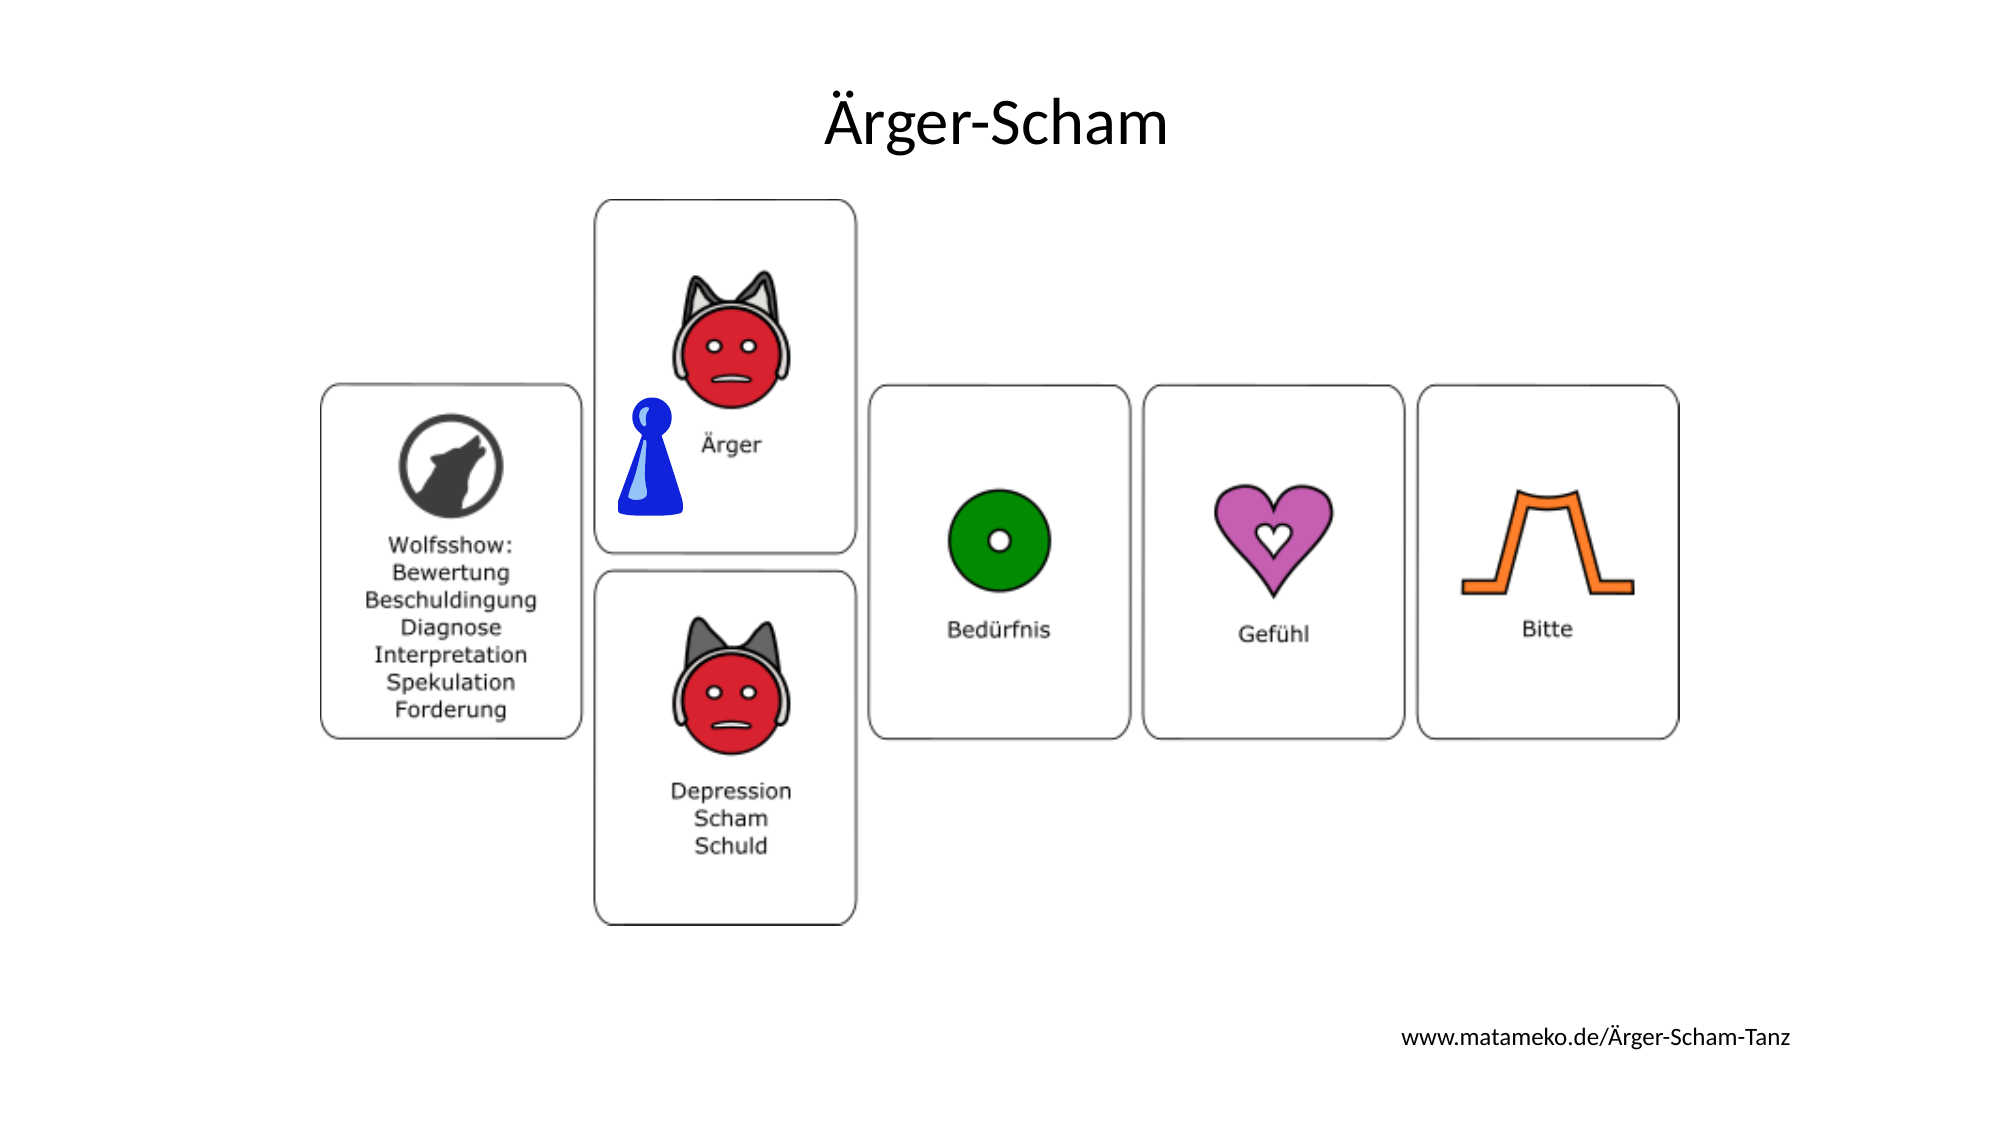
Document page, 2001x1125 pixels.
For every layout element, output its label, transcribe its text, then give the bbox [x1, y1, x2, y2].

text_box www.matameko.de/Ärger-Scham-Tanz [1386, 1013, 1807, 1058]
picture [320, 199, 1680, 926]
text_box [618, 397, 683, 516]
text_box Ärger-Scham [809, 70, 1191, 167]
